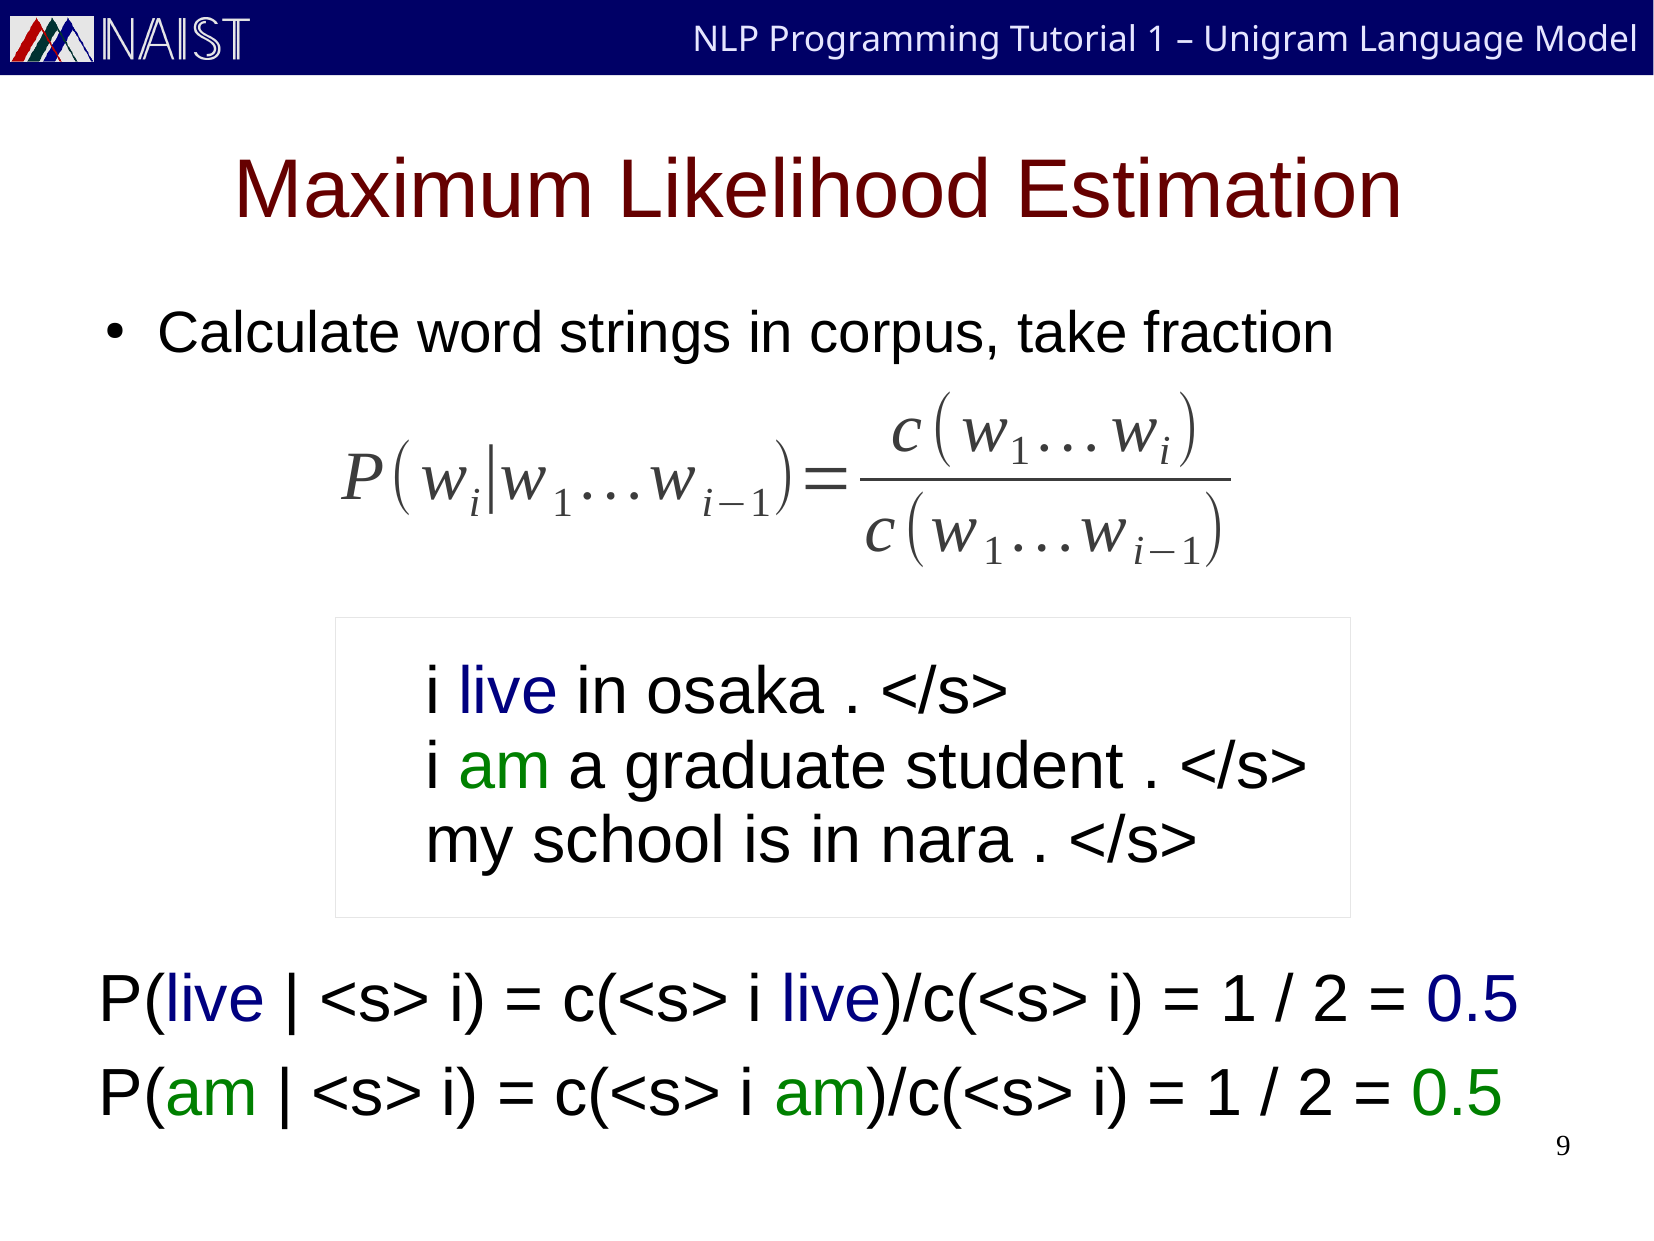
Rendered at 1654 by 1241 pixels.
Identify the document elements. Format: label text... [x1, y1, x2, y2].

text_box i live in osaka . </s> i am a graduate student . </s> my school is in nara . </s> [410, 645, 1328, 885]
list Calculate word strings in corpus, take fraction [86, 300, 1576, 1119]
text_box P(live | <s> i) = c(<s> i live)/c(<s> i) = 1 / 2 = 0.5 [83, 953, 1536, 1044]
title Maximum Likelihood Estimation [75, 92, 1564, 285]
picture [10, 16, 94, 62]
text_box P(am | <s> i) = c(<s> i am)/c(<s> i) = 1 / 2 = 0.5 [83, 1047, 1521, 1138]
picture [102, 17, 251, 60]
chart [319, 386, 1251, 575]
